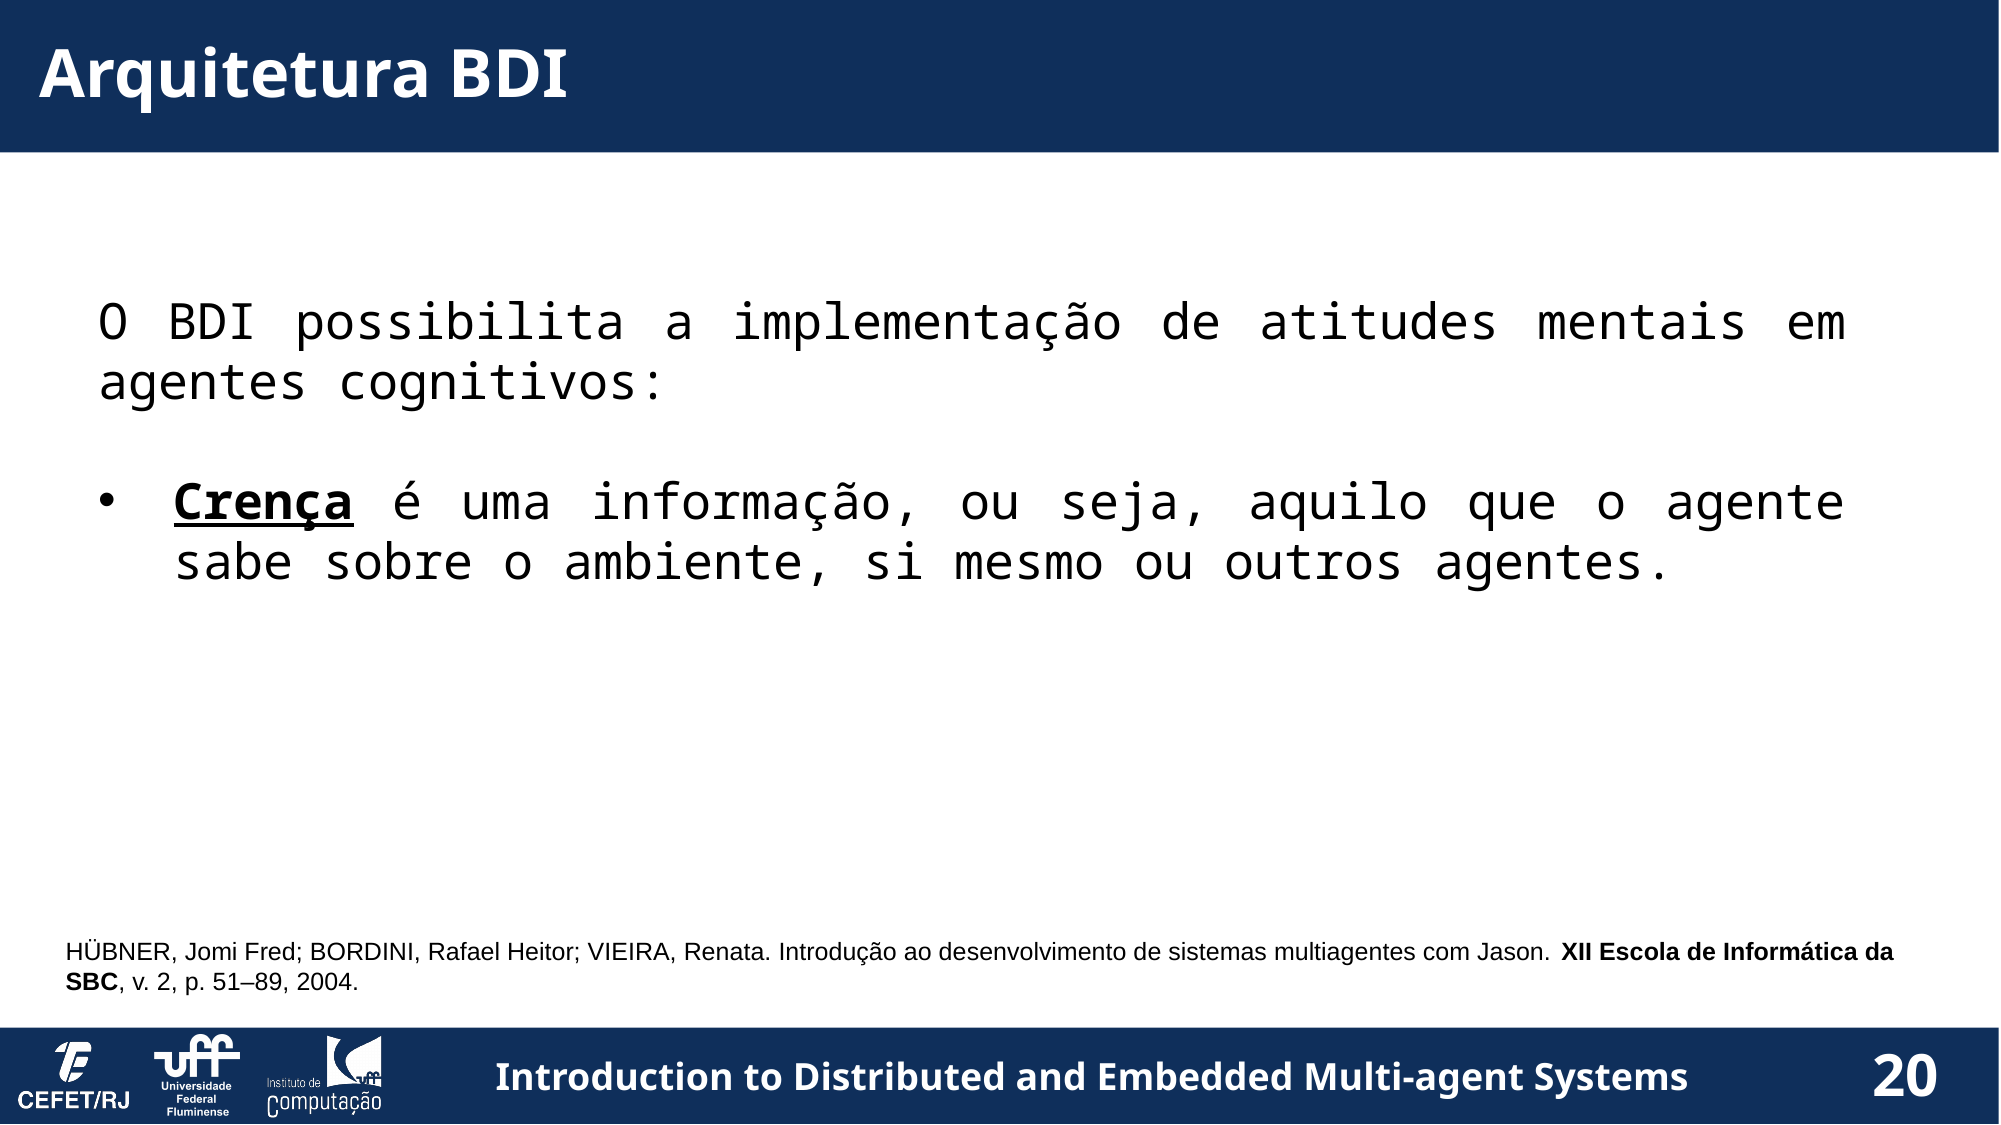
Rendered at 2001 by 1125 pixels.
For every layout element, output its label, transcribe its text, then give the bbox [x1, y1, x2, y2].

picture [265, 1033, 383, 1118]
picture [153, 1033, 241, 1121]
picture [18, 1021, 129, 1125]
text_box HÜBNER, Jomi Fred; BORDINI, Rafael Heitor; VIEIRA, Renata. Introdução ao desenvolvimento de sistemas multiagentes com Jason. XII Escola de Informática da SBC, v. 2, p. 51–89, 2004. [50, 928, 1939, 1003]
text_box O BDI possibilita a implementação de atitudes mentais em agentes cognitivos: Crença é uma informação, ou seja, aquilo que o agente sabe sobre o ambiente, si mesmo ou outros agentes. [83, 281, 1861, 597]
text_box Arquitetura BDI [25, 23, 1999, 119]
